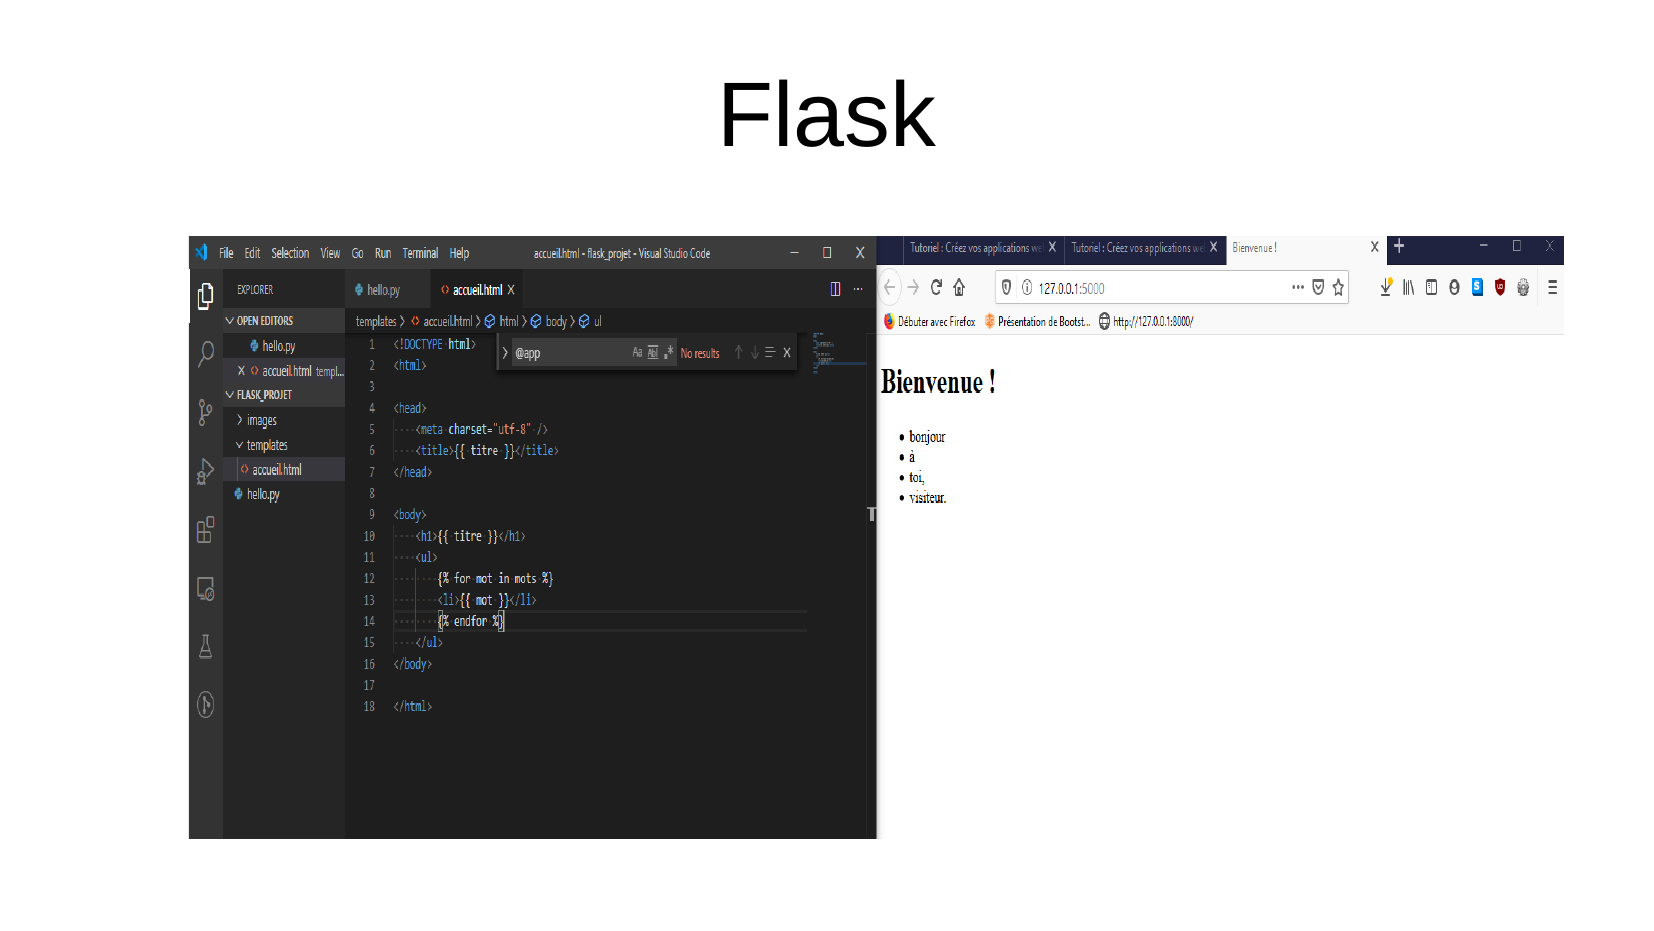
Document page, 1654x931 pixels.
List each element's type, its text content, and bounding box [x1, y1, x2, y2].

title Flask [82, 37, 1571, 193]
picture [188, 236, 1564, 839]
